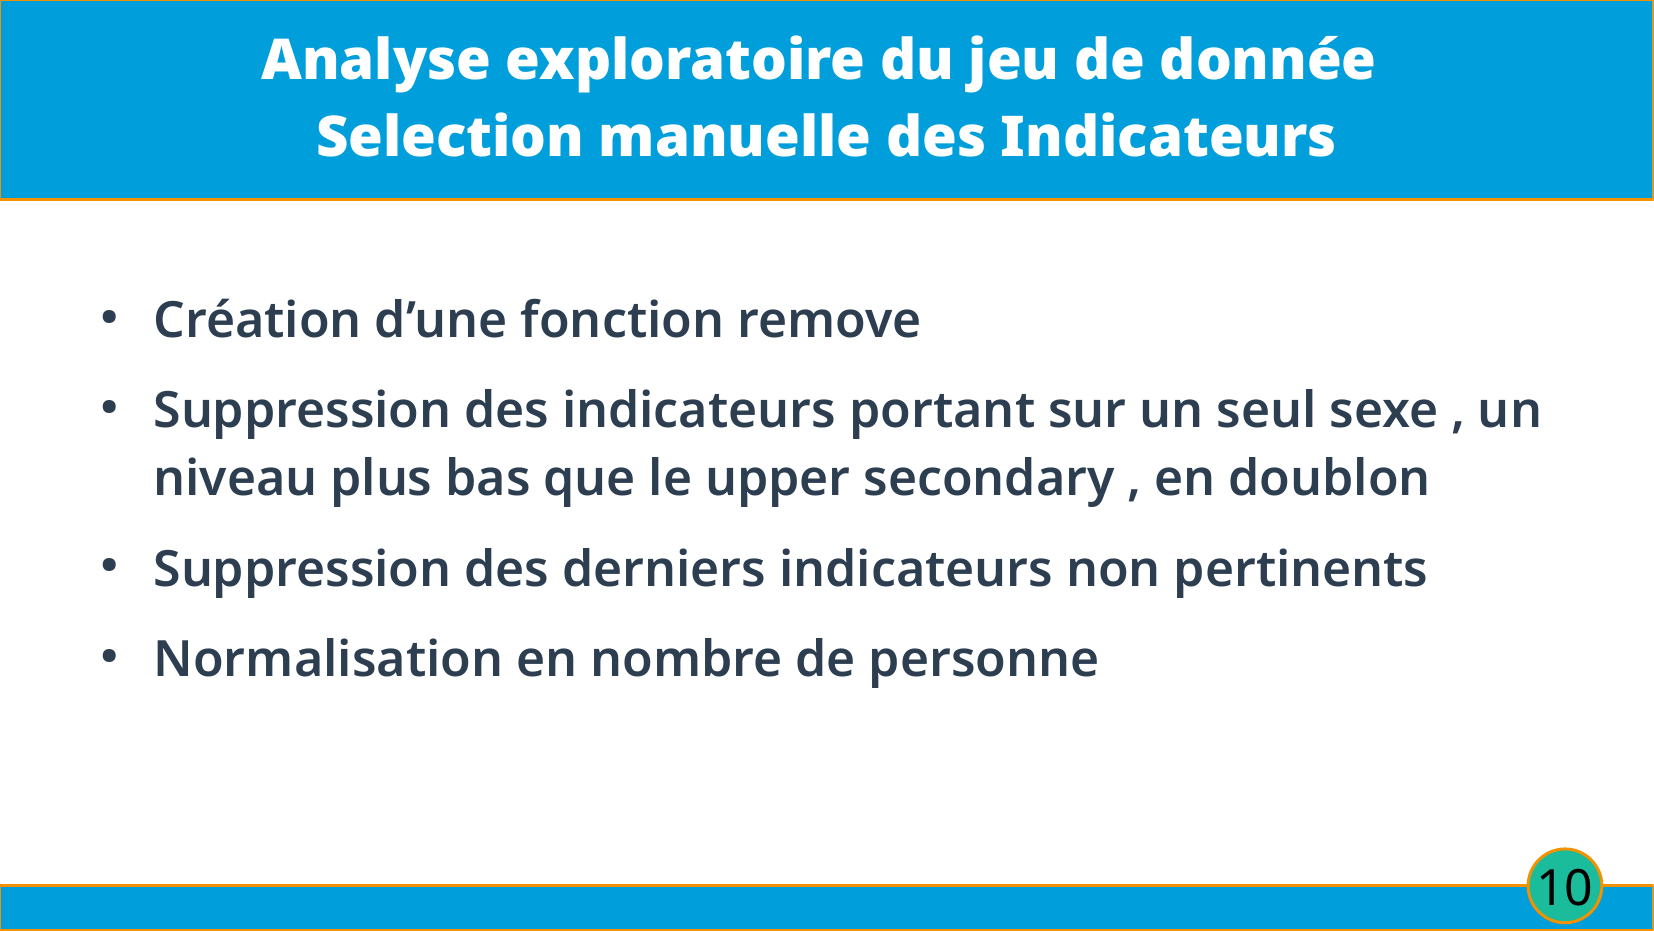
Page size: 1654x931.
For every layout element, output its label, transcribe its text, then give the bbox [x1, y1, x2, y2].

title Analyse exploratoire du jeu de donnée Selection manuelle des Indicateurs [59, 37, 1595, 155]
list Création d’une fonction remove Suppression des indicateurs portant sur un seul sexe , un niveau plus bas que le upper secondary , en doublon Suppression des derniers indicateurs non pertinents Normalisation en nombre de personne [82, 217, 1571, 758]
